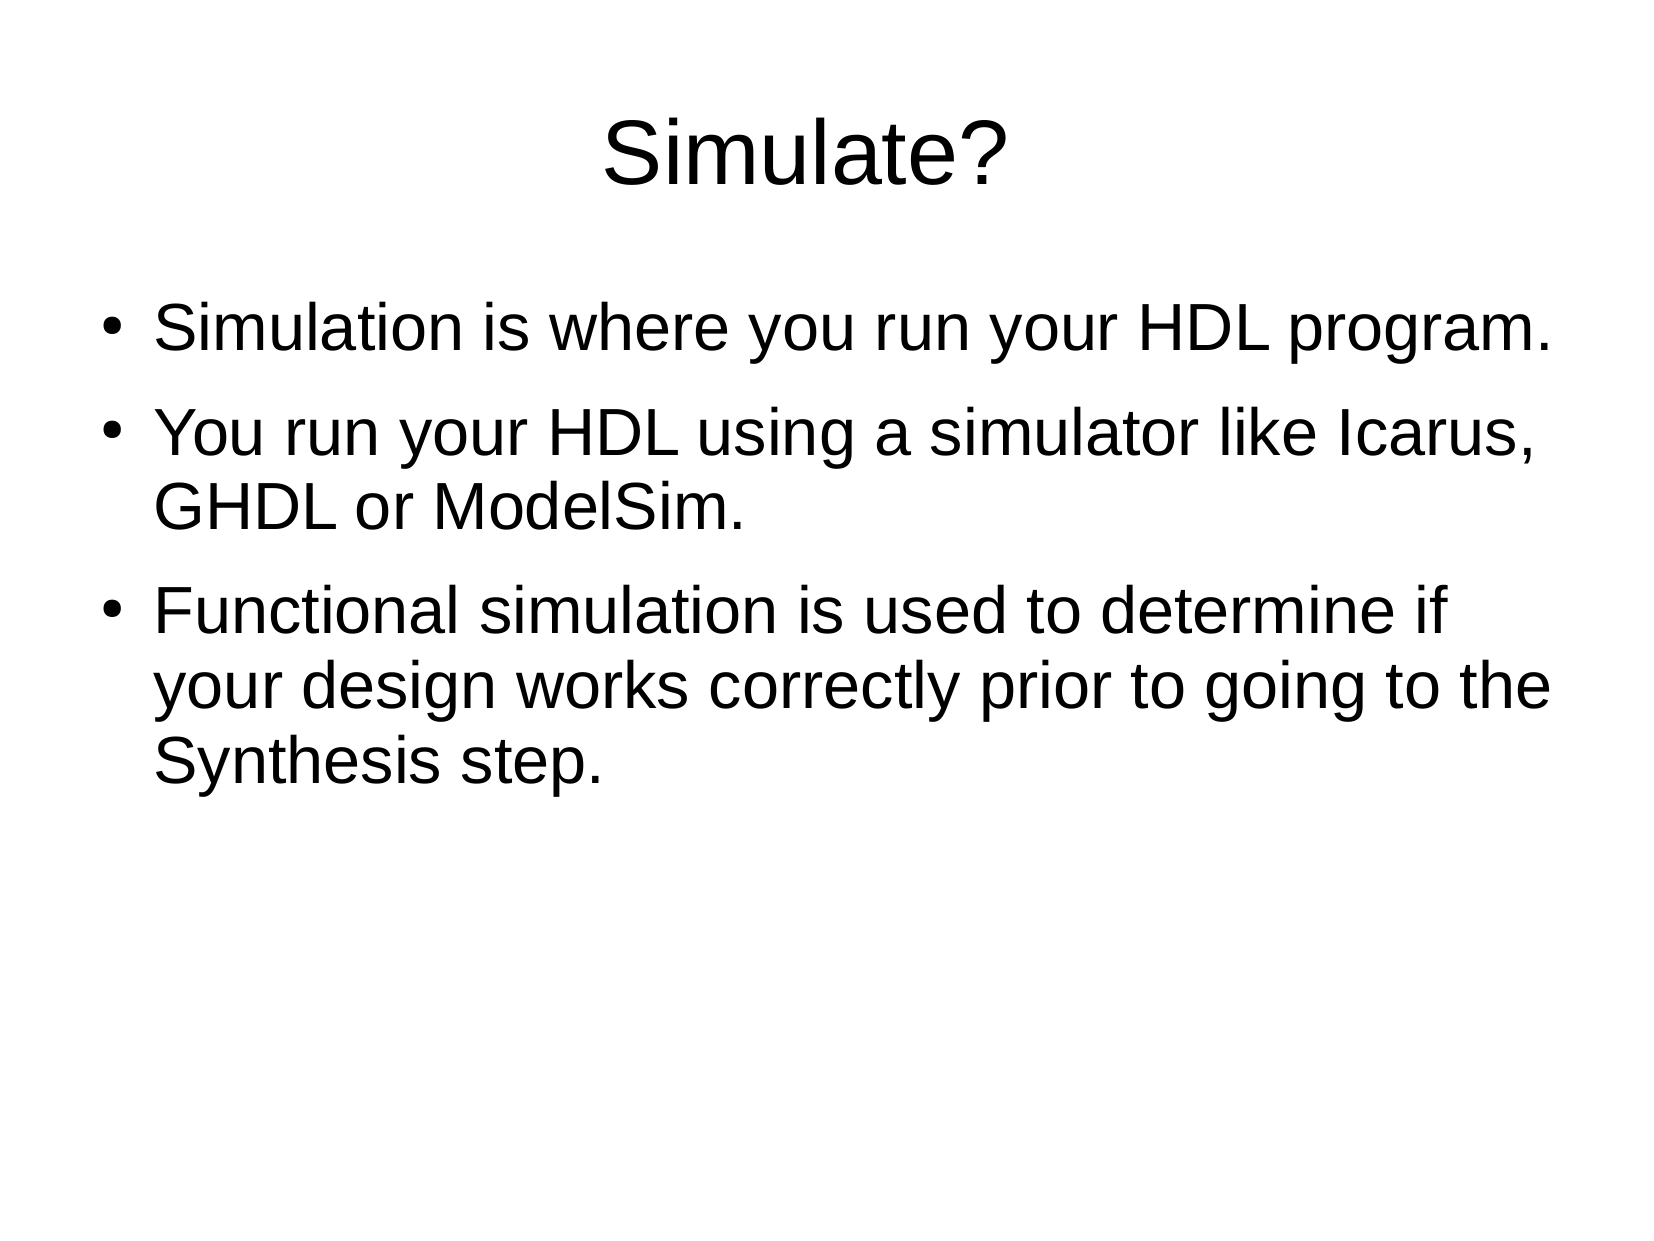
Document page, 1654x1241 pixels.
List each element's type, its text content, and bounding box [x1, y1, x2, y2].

title Simulate? [82, 56, 1571, 250]
list Simulation is where you run your HDL program. You run your HDL using a simulator like Icarus, GHDL or ModelSim. Functional simulation is used to determine if your design works correctly prior to going to the Synthesis step. [82, 290, 1571, 1109]
